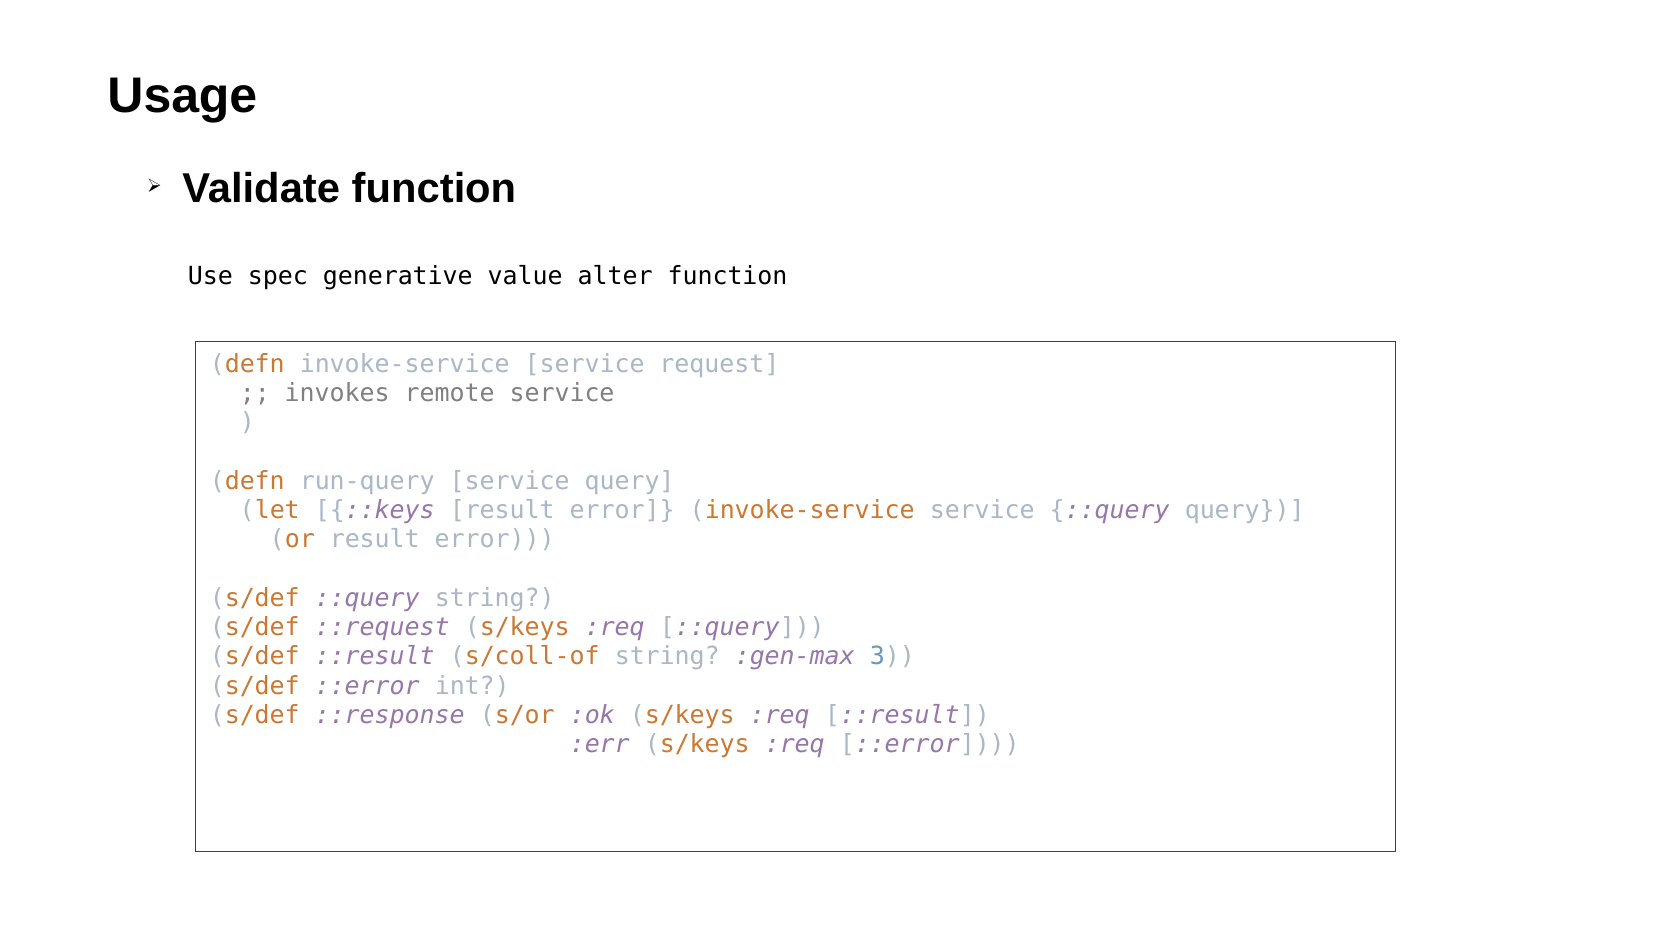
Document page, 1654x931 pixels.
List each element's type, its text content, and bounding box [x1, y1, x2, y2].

text_box Usage [92, 60, 858, 131]
text_box Validate function [132, 157, 733, 220]
text_box Use spec generative value alter function [173, 253, 1491, 346]
text_box (defn invoke-service [service request] ;; invokes remote service ) (defn run-query [service query] (let [{::keys [result error]} (invoke-service service {::query query})] (or result error))) (s/def ::query string?) (s/def ::request (s/keys :req [::query])) (s/def ::result (s/coll-of string? :gen-max 3)) (s/def ::error int?) (s/def ::response (s/or :ok (s/keys :req [::result]) :err (s/keys :req [::error]))) [195, 341, 1396, 852]
